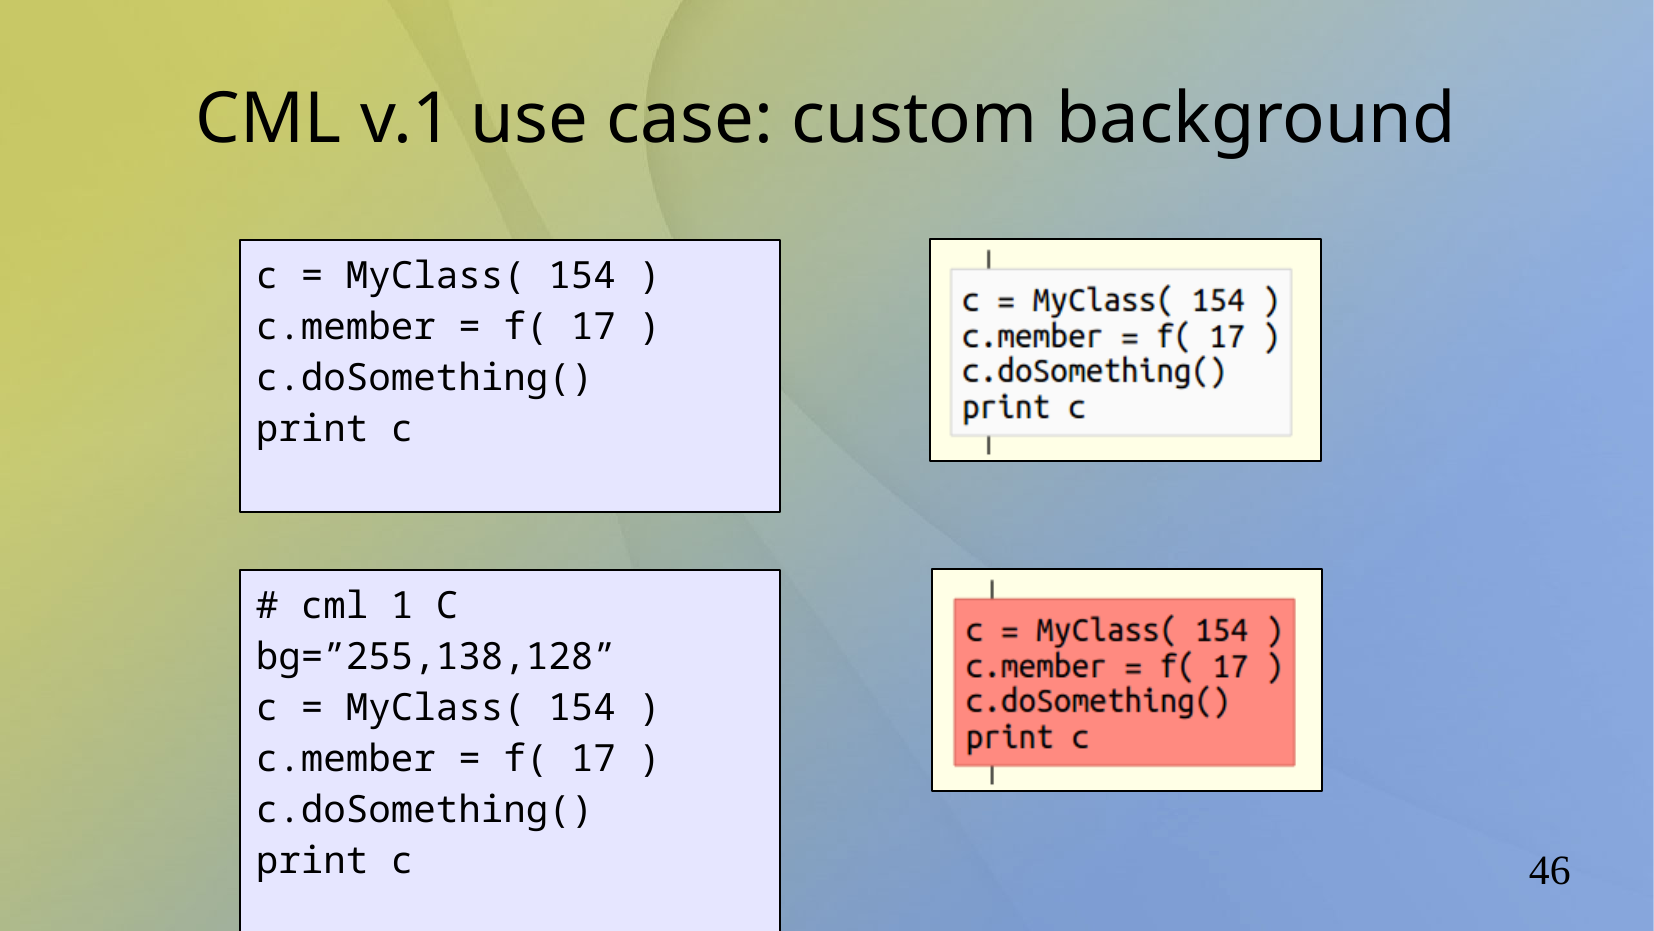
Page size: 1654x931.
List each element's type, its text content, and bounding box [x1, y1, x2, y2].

text_box c = MyClass( 154 ) c.member = f( 17 ) c.doSomething() print c [240, 240, 781, 481]
text_box # cml 1 C bg=”255,138,128” c = MyClass( 154 ) c.member = f( 17 ) c.doSomething() print c [240, 570, 781, 814]
picture [0, 0, 1654, 931]
title CML v.1 use case: custom background [82, 37, 1571, 193]
